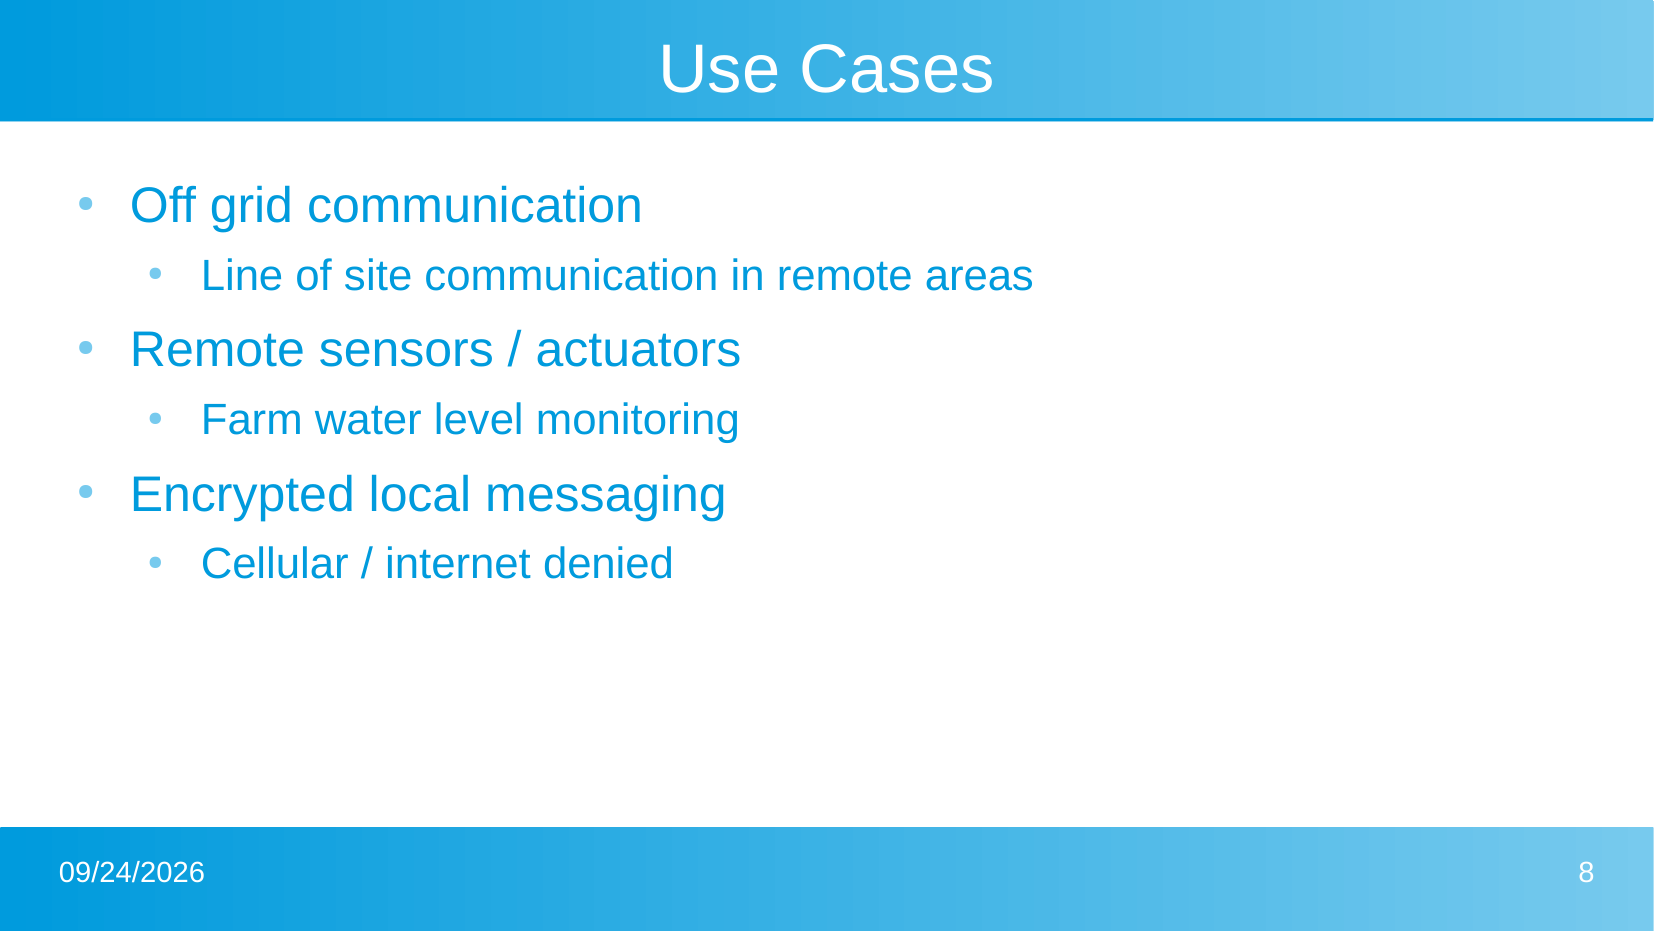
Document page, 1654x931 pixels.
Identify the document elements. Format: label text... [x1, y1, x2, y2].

title Use Cases [59, 29, 1595, 108]
list Off grid communication Line of site communication in remote areas Remote sensors / actuators Farm water level monitoring Encrypted local messaging Cellular / internet denied [59, 177, 1595, 768]
